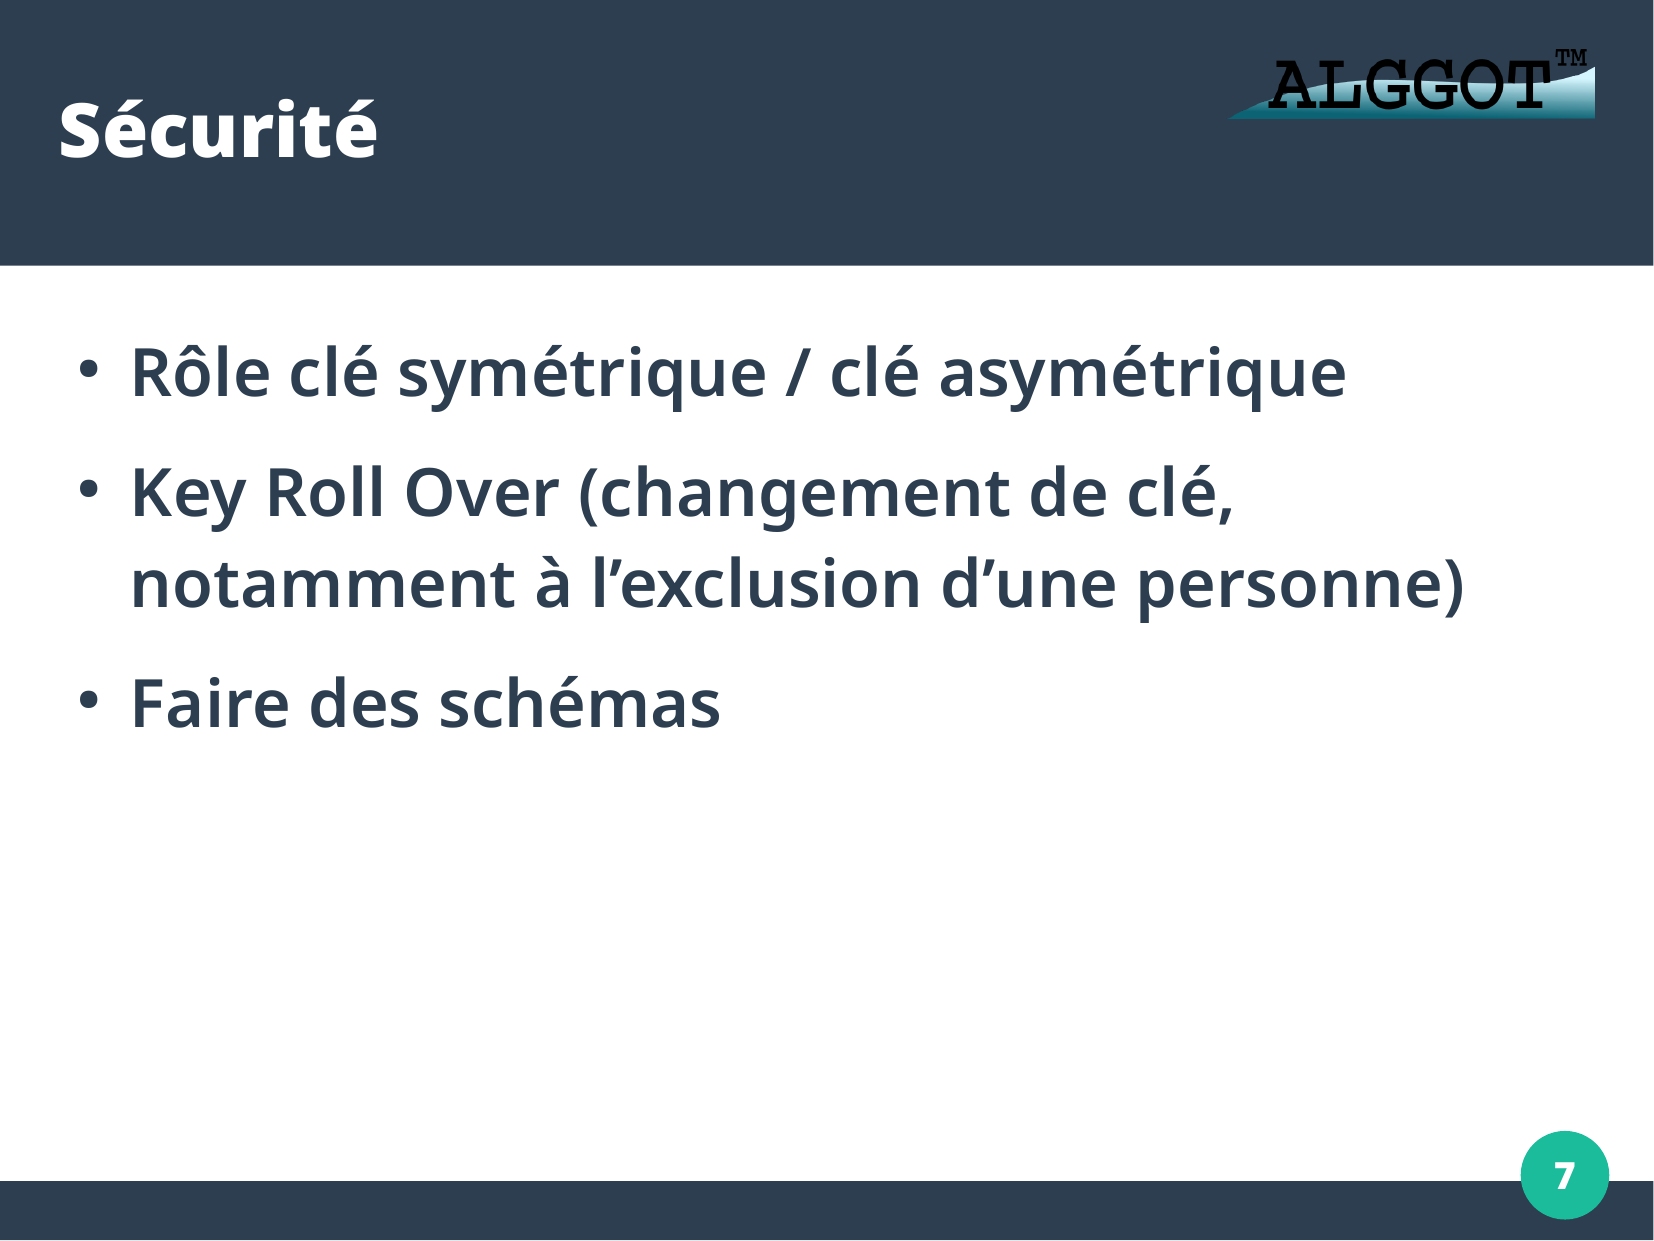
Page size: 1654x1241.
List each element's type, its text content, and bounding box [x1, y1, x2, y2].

title Sécurité [59, 49, 1227, 207]
list Rôle clé symétrique / clé asymétrique Key Roll Over (changement de clé, notamment à l’exclusion d’une personne) Faire des schémas [59, 324, 1595, 1152]
picture [1227, 49, 1595, 119]
